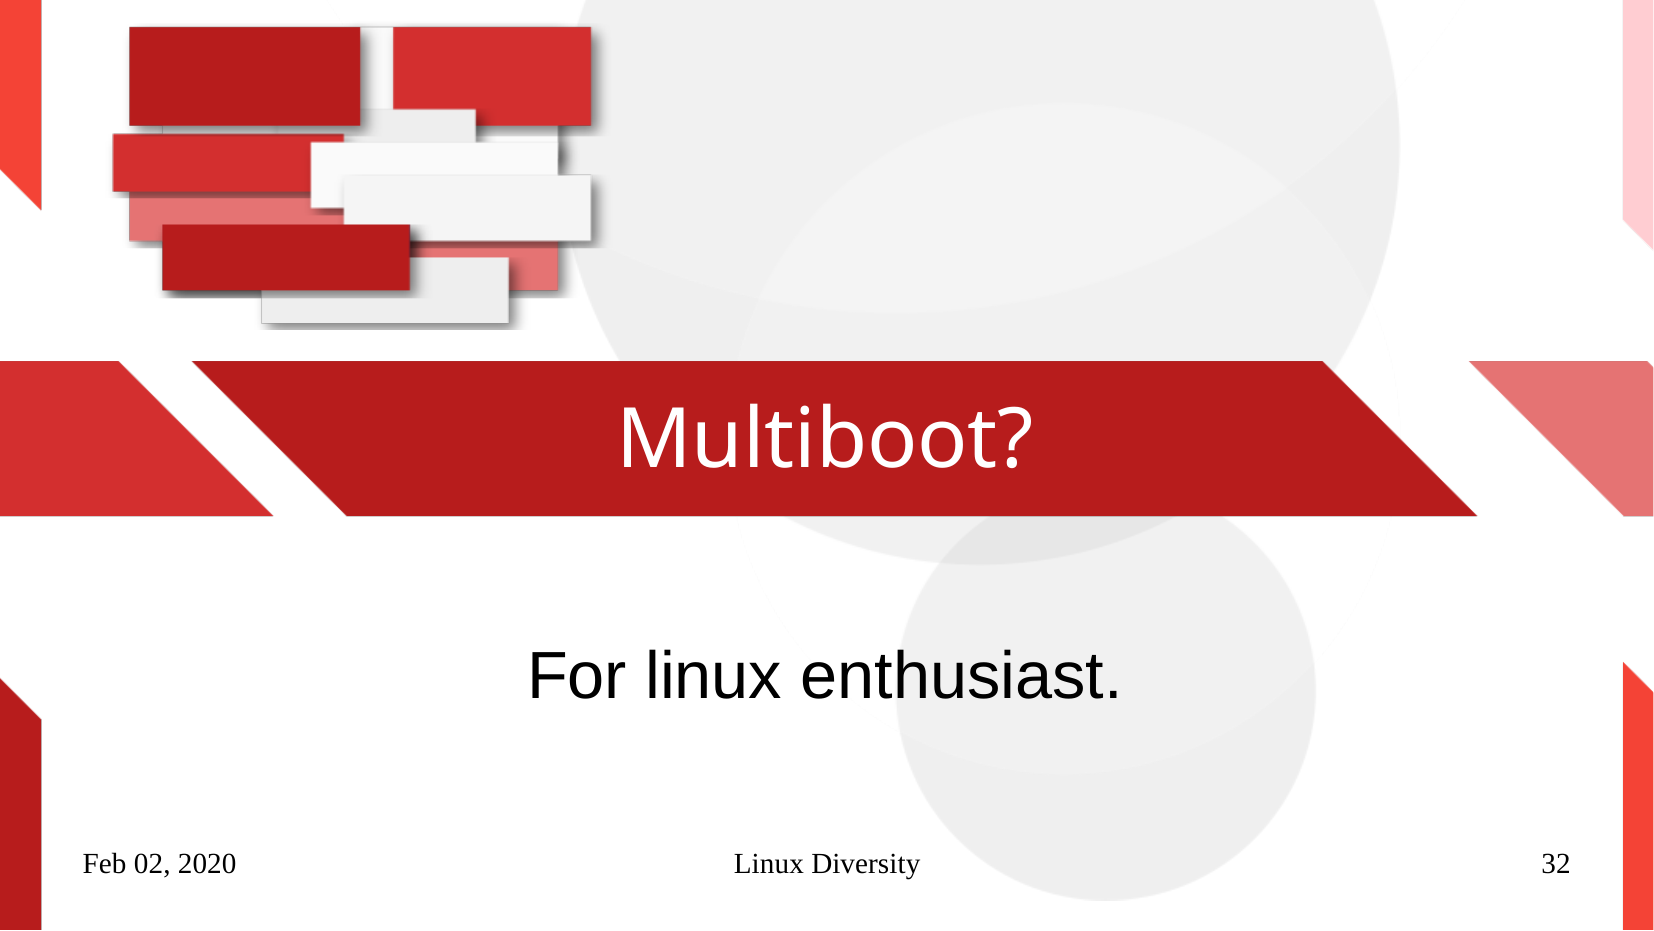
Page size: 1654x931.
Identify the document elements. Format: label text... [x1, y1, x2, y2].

title Multiboot? [82, 360, 1568, 511]
picture [0, 0, 1654, 930]
subtitle For linux enthusiast. [82, 540, 1568, 811]
